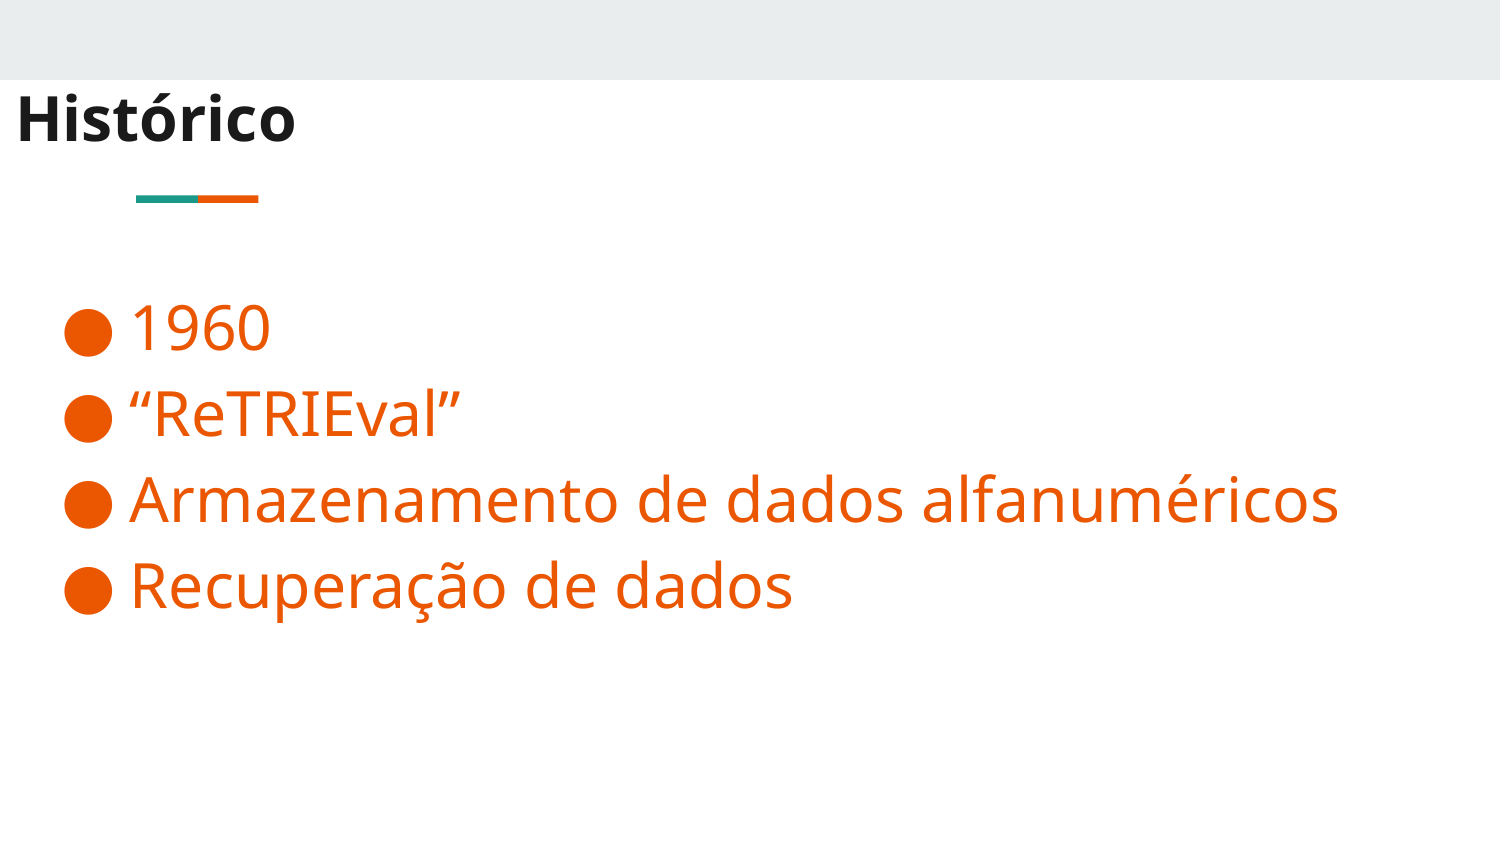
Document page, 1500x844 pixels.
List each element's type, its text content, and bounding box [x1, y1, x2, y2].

list 1960 “ReTRIEval” Armazenamento de dados alfanuméricos Recuperação de dados [39, 153, 1460, 691]
title Histórico [0, 64, 1262, 190]
